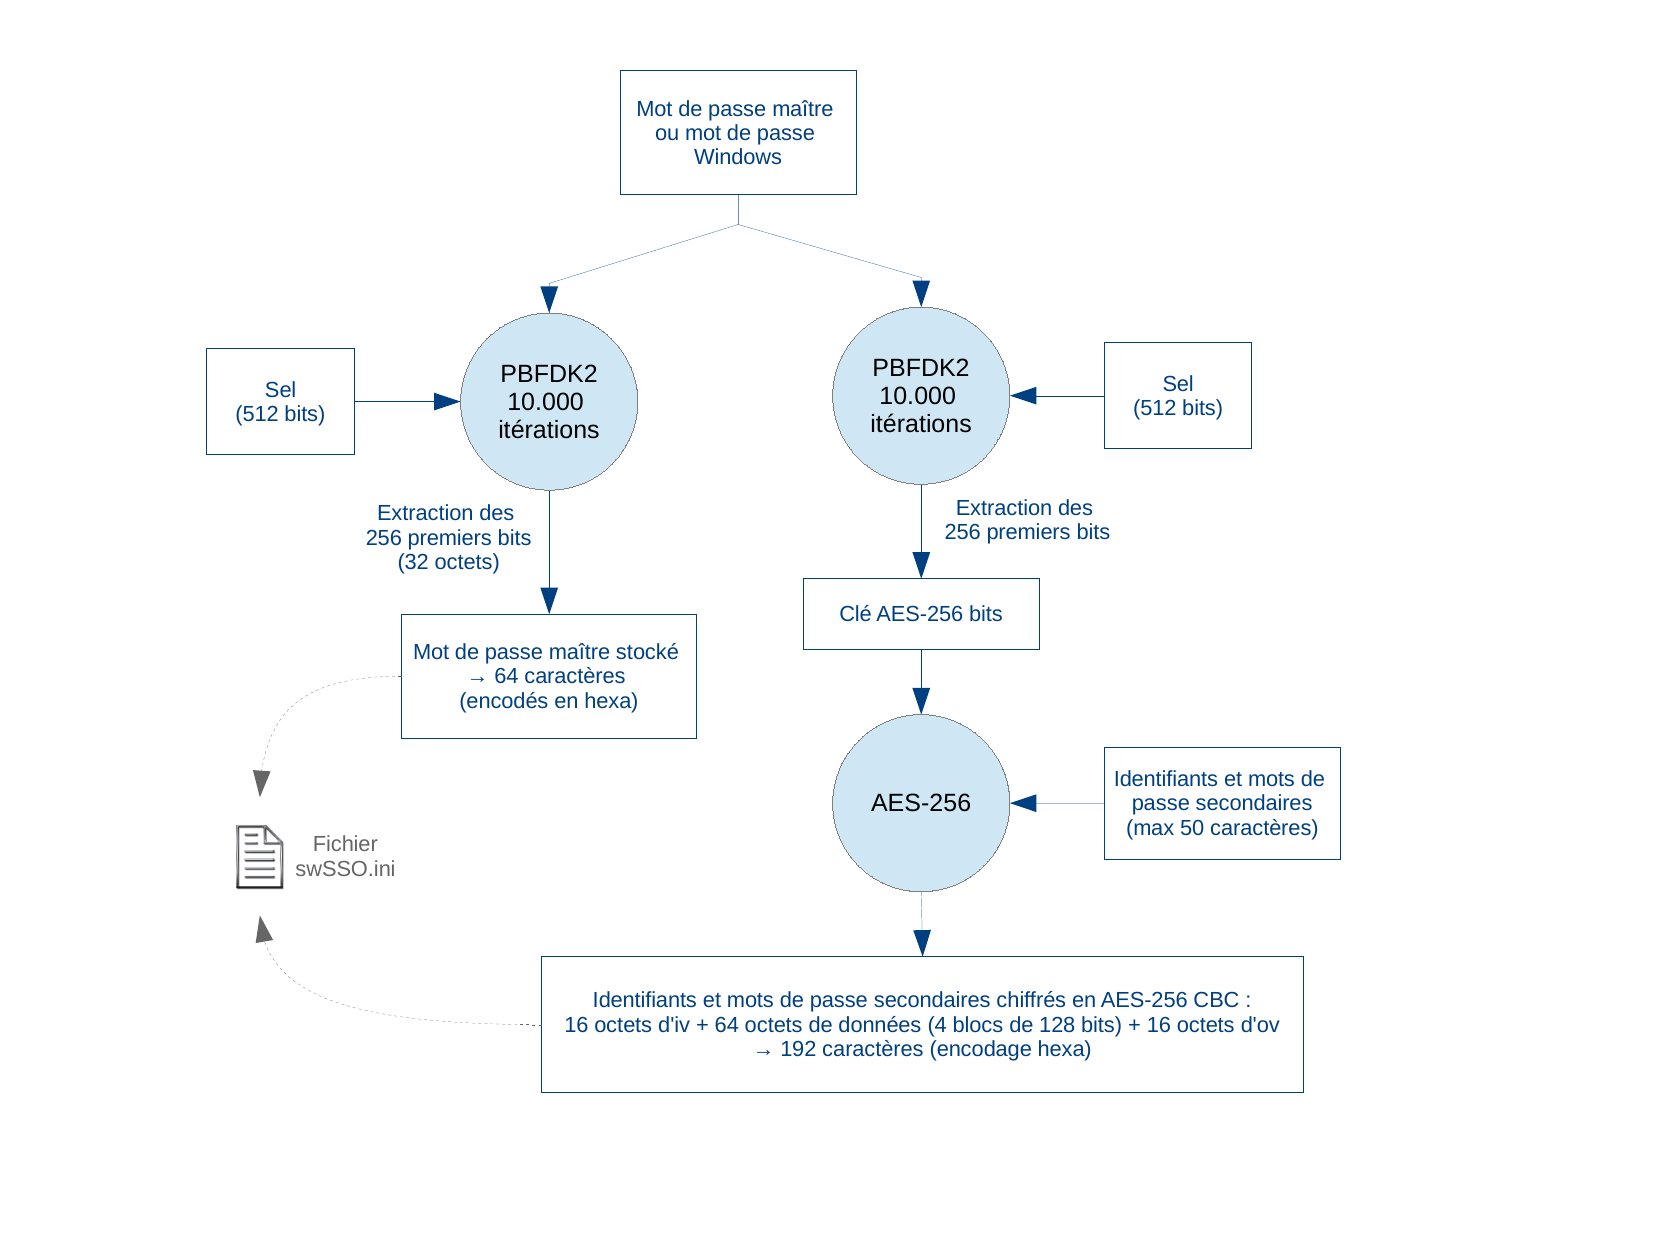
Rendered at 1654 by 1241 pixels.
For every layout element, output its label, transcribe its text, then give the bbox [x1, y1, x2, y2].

text_box Clé AES-256 bits [803, 578, 1040, 650]
text_box Extraction des 256 premiers bits [909, 490, 1146, 550]
text_box Identifiants et mots de passe secondaires (max 50 caractères) [1104, 747, 1341, 860]
text_box Mot de passe maître stocké → 64 caractères (encodés en hexa) [401, 614, 697, 739]
text_box PBFDK2 10.000 itérations [460, 312, 638, 491]
text_box AES-256 [832, 714, 1010, 892]
text_box PBFDK2 10.000 itérations [832, 307, 1010, 485]
text_box Extraction des 256 premiers bits (32 octets) [330, 507, 567, 567]
text_box Mot de passe maître ou mot de passe Windows [620, 70, 857, 195]
text_box Sel (512 bits) [206, 348, 355, 455]
picture [200, 797, 319, 916]
text_box Identifiants et mots de passe secondaires chiffrés en AES-256 CBC : 16 octets d'iv + 64 octets de données (4 blocs de 128 bits) + 16 octets d'ov → 192 caractères (encodage hexa) [541, 956, 1304, 1093]
text_box Sel (512 bits) [1104, 342, 1252, 449]
text_box Fichier swSSO.ini [271, 826, 420, 886]
